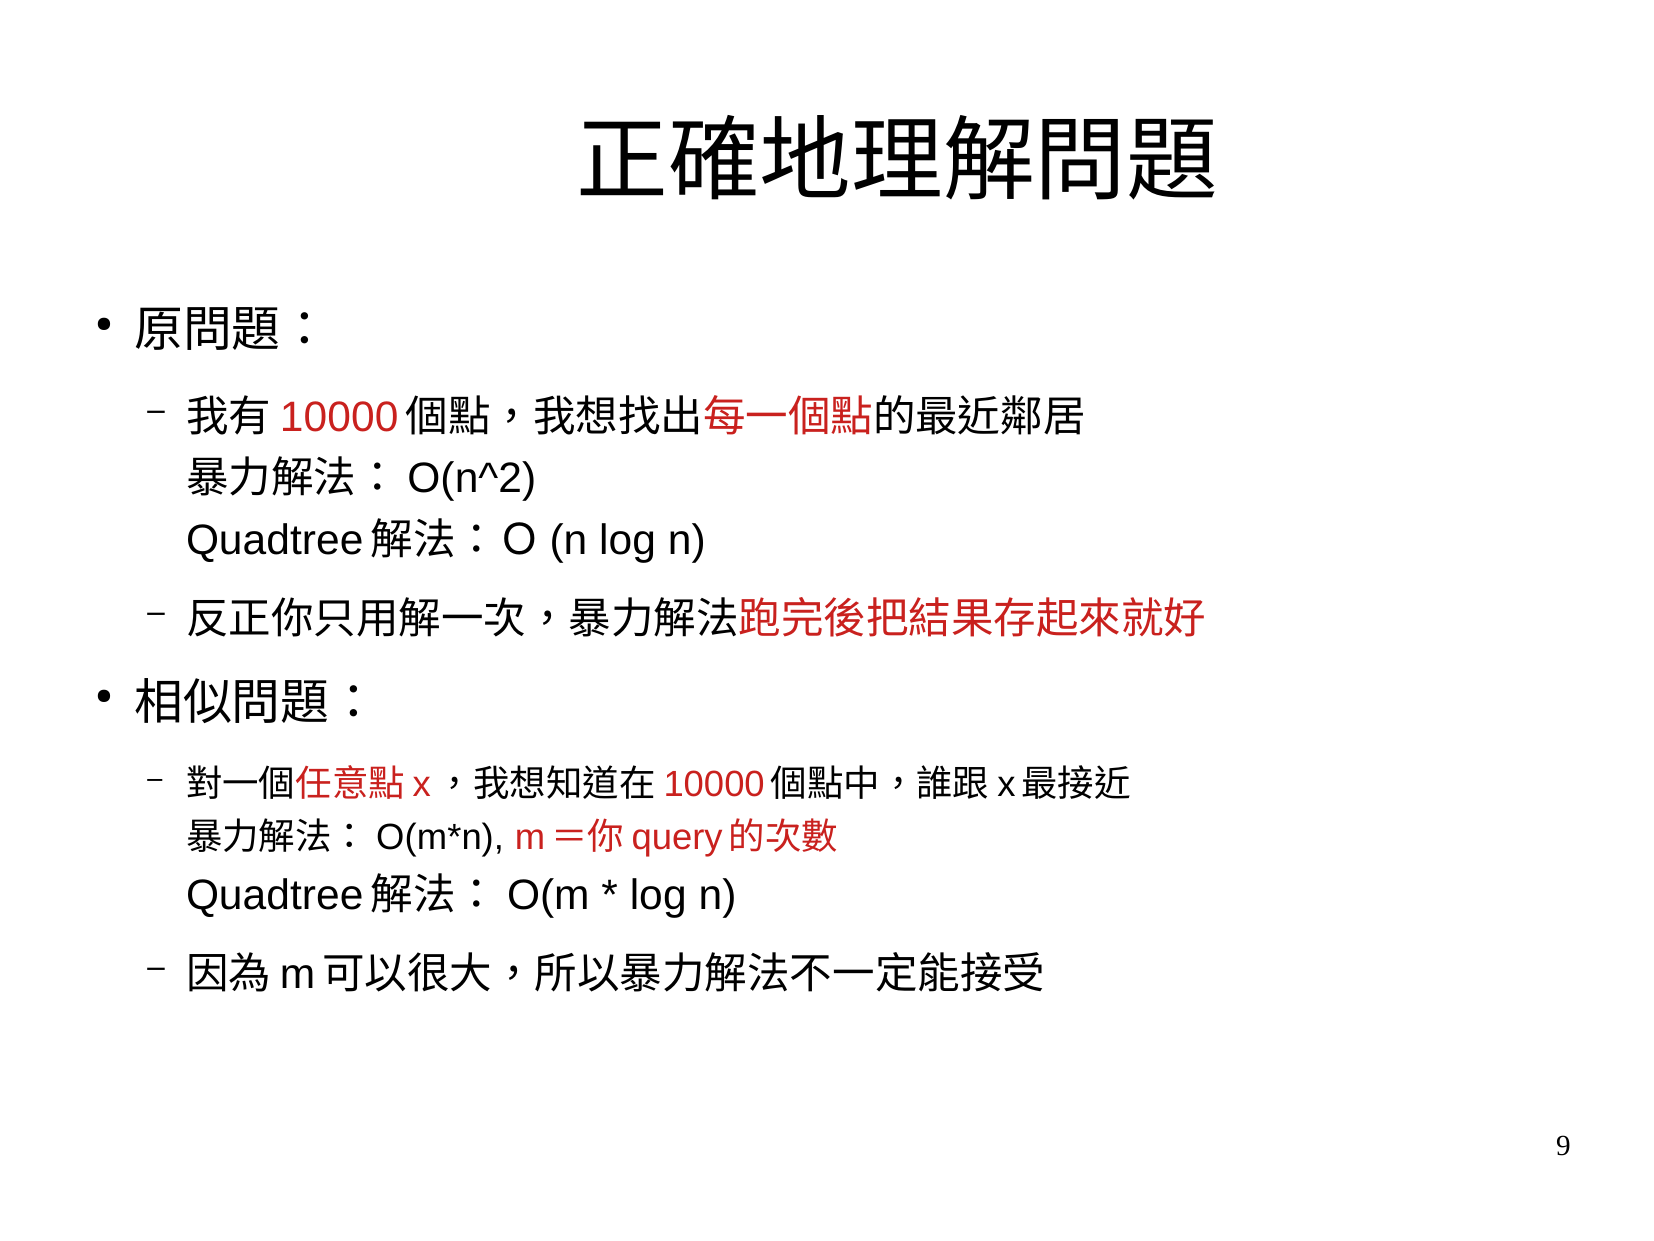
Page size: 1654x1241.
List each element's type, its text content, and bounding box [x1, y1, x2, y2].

list 原問題： 我有10000個點，我想找出每一個點的最近鄰居 暴力解法：O(n^2) Quadtree解法：Ｏ(n log n) 反正你只用解一次，暴力解法跑完後把結果存起來就好 相似問題： 對一個任意點x，我想知道在10000個點中，誰跟x最接近 暴力解法：O(m*n), m＝你query的次數 Quadtree解法：O(m * log n) 因為m可以很大，所以暴力解法不一定能接受 [82, 290, 1571, 1010]
title 正確地理解問題 [82, 49, 1571, 257]
